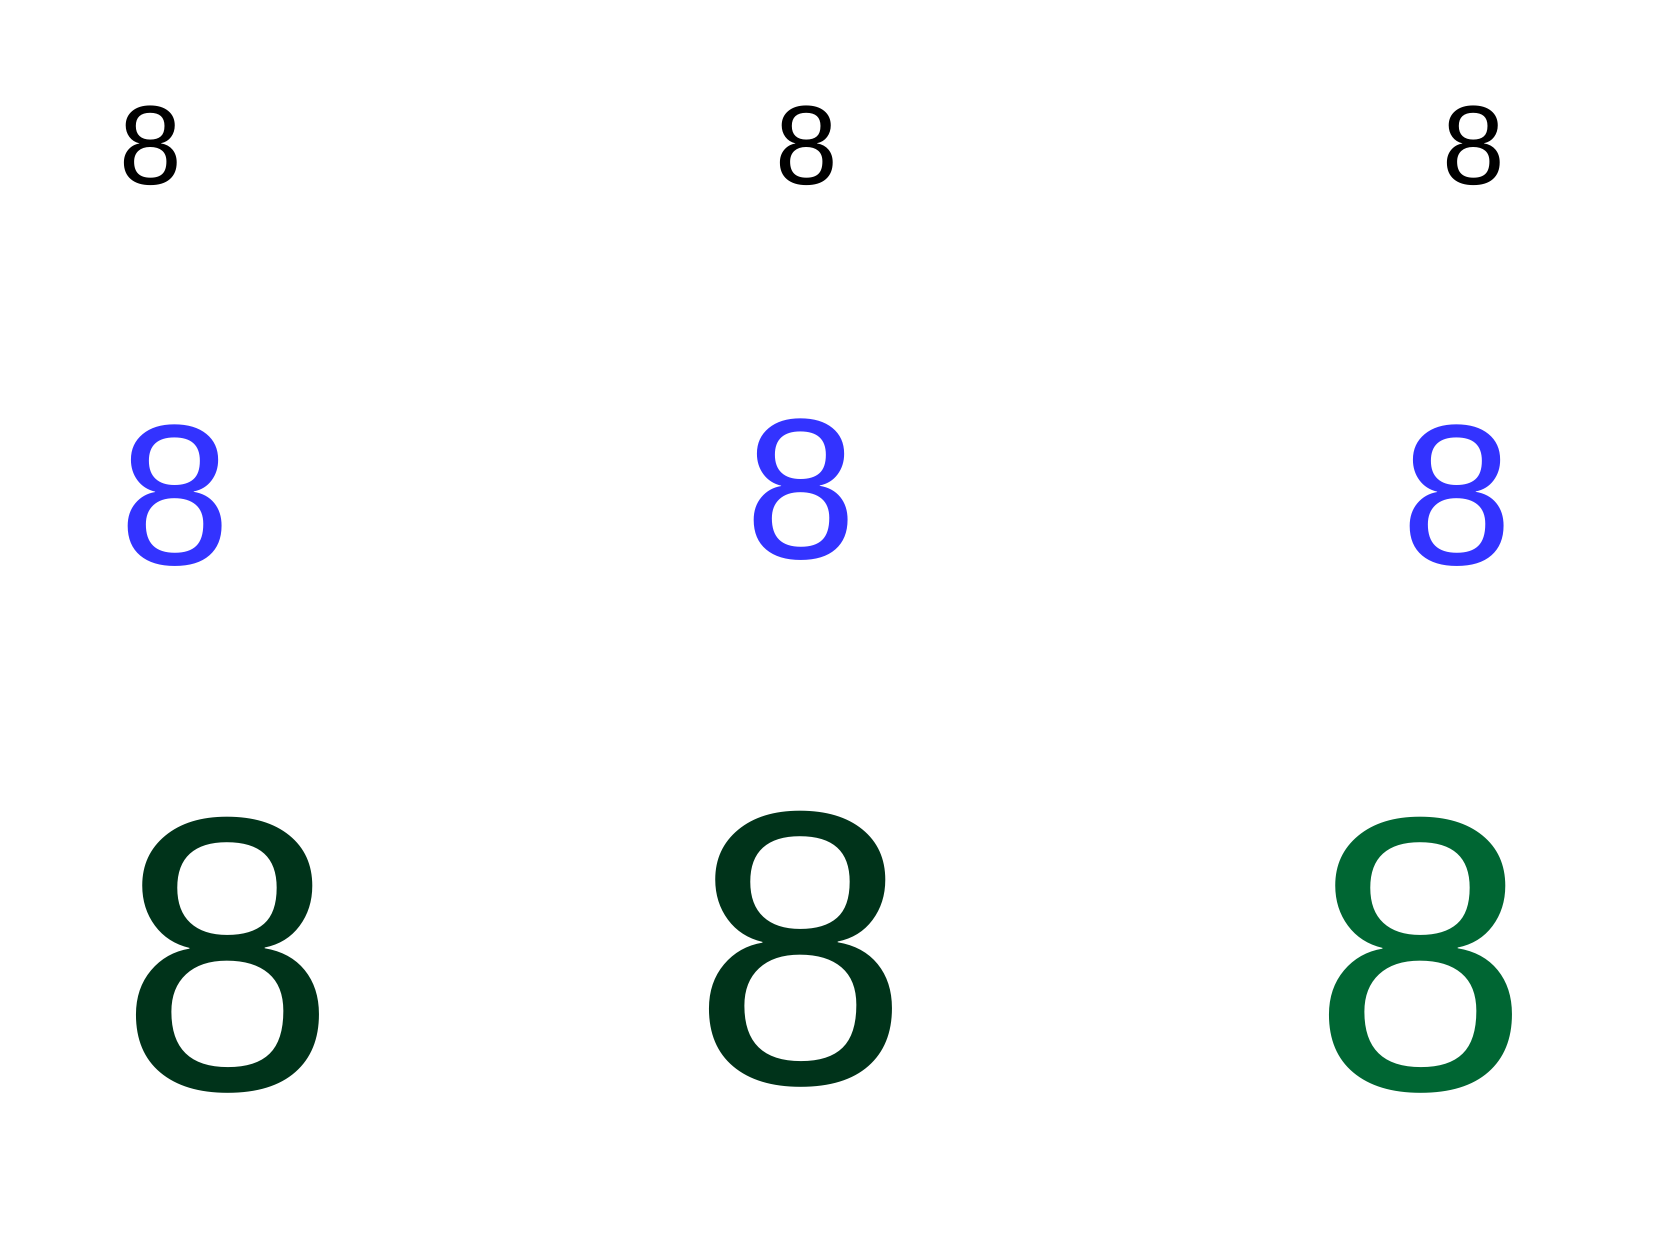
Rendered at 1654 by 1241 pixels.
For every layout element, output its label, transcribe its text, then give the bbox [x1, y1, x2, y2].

text_box 8 [105, 729, 361, 1180]
text_box 8 [105, 75, 211, 216]
text_box 8 [1427, 75, 1533, 216]
text_box 8 [730, 370, 881, 609]
text_box 8 [677, 723, 933, 1174]
text_box 8 [1386, 376, 1537, 615]
text_box 8 [105, 376, 256, 615]
text_box 8 [760, 75, 866, 216]
text_box 8 [1297, 729, 1553, 1180]
